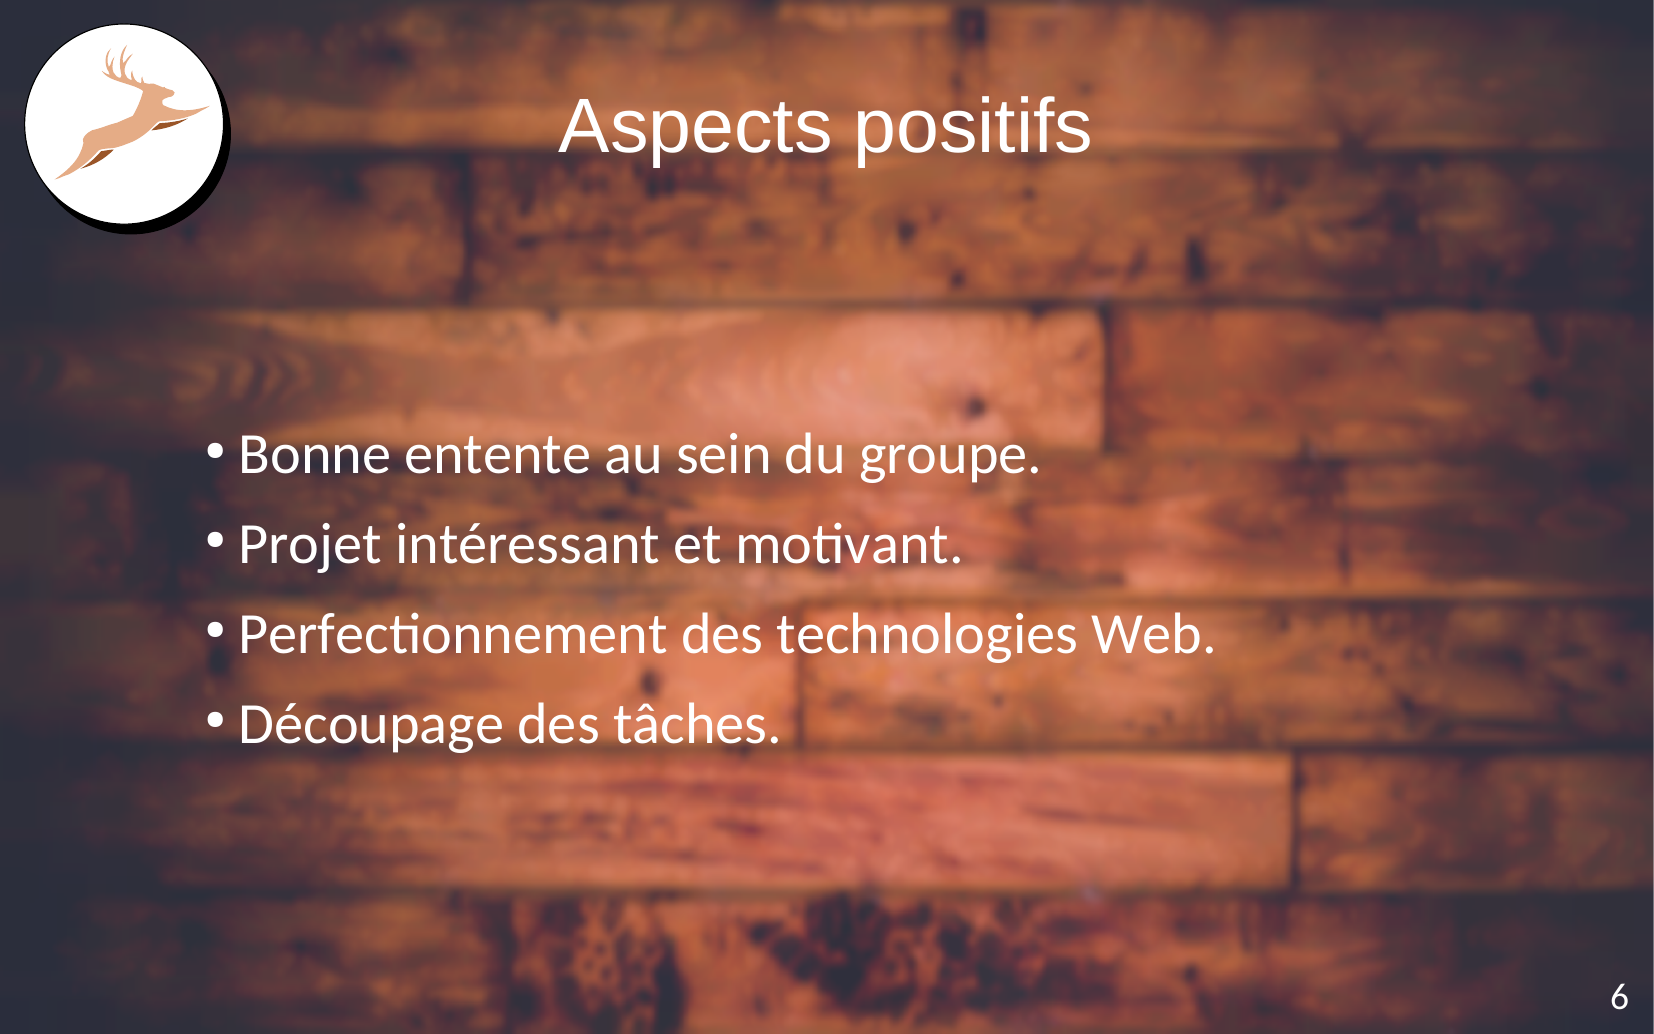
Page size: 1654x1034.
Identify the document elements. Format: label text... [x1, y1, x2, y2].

text_box Aspects positifs [237, 41, 1571, 214]
picture [0, 0, 1654, 1034]
text_box Bonne entente au sein du groupe. Projet intéressant et motivant. Perfectionnement des technologies Web. Découpage des tâches. [92, 323, 1605, 923]
text_box 6 [1595, 964, 1642, 1025]
